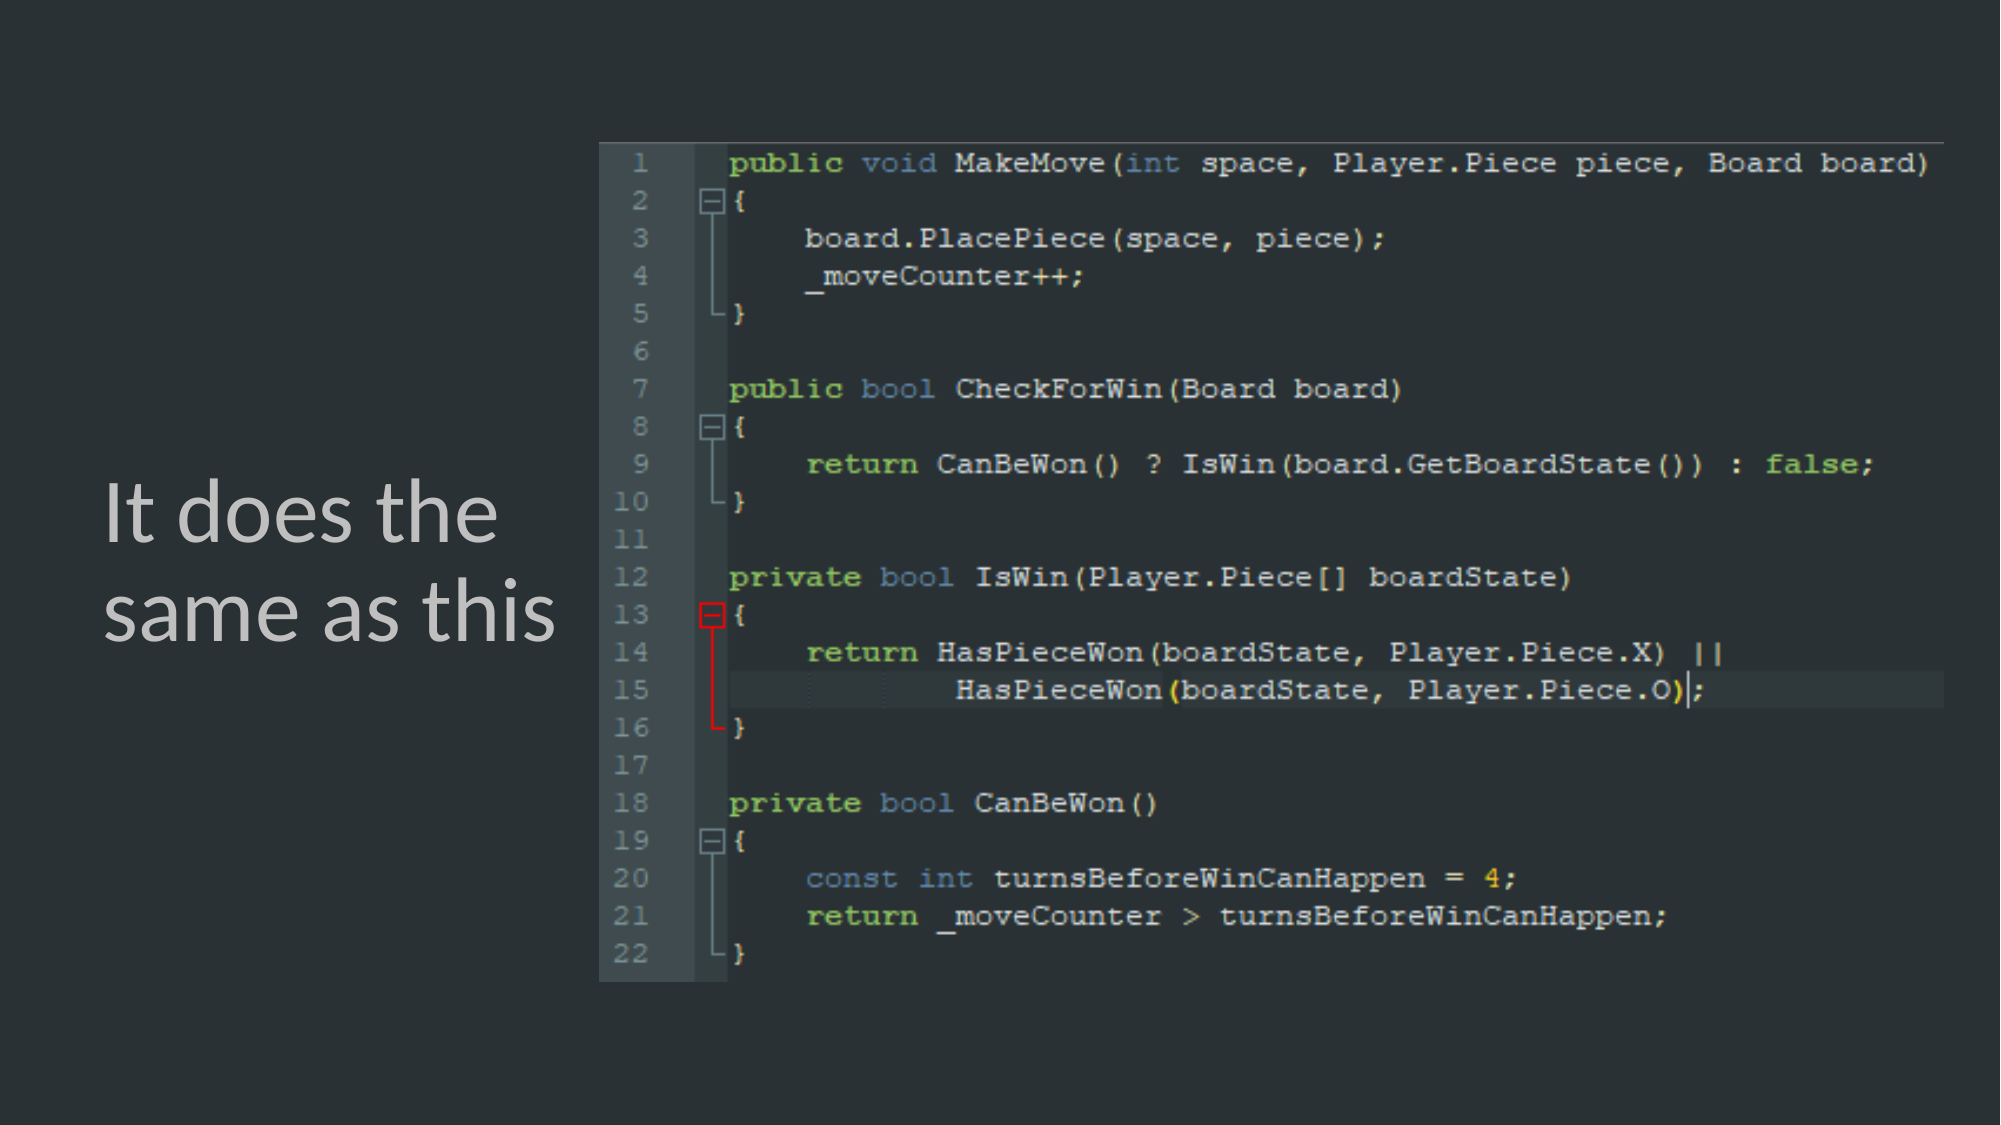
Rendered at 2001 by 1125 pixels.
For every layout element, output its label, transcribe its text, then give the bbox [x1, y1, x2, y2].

text_box It does the same as this [86, 424, 599, 700]
picture [599, 142, 1944, 982]
